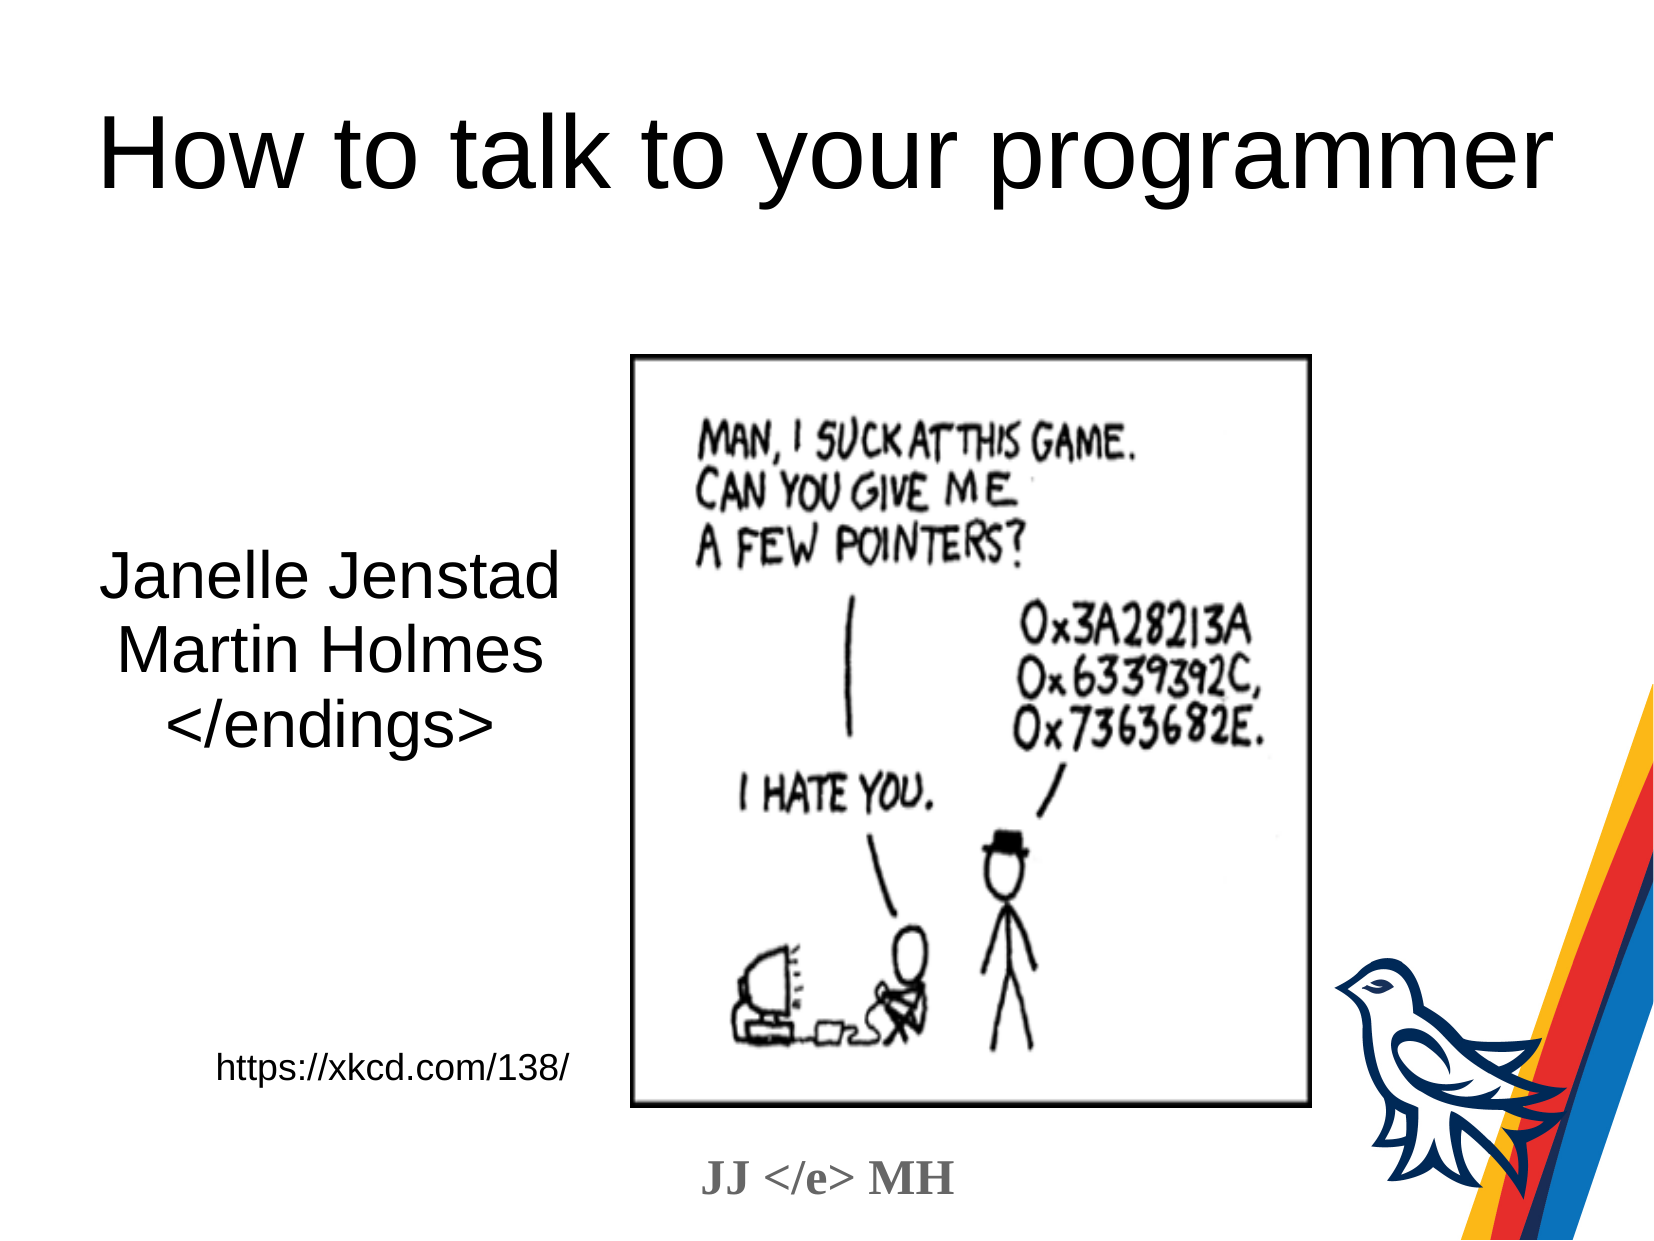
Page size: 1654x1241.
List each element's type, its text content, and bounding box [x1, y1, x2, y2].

picture [630, 354, 1312, 1108]
title How to talk to your programmer [82, 49, 1571, 257]
text_box https://xkcd.com/138/ [200, 1039, 585, 1097]
picture [1324, 684, 1654, 1240]
subtitle Janelle Jenstad Martin Holmes </endings> [82, 290, 579, 1010]
